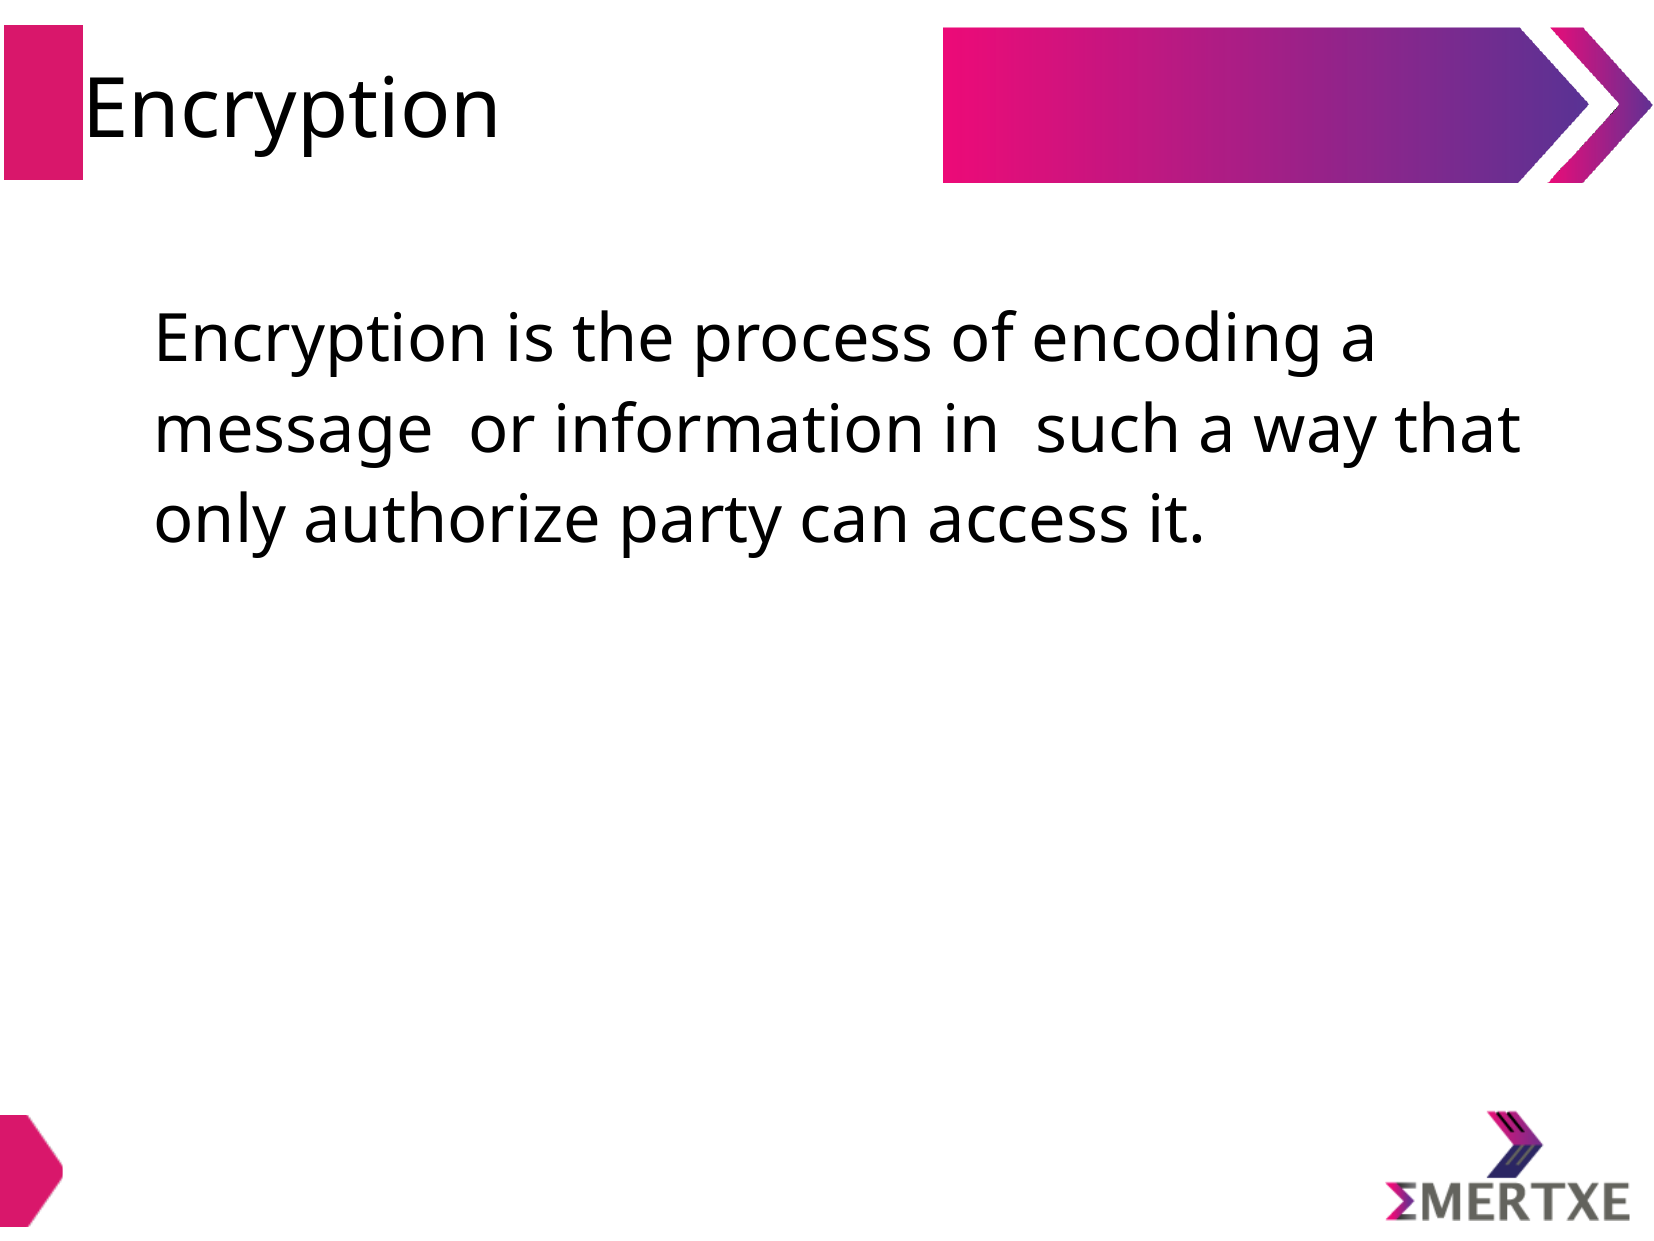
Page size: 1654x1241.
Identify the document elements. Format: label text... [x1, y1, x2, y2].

picture [1385, 1107, 1631, 1221]
picture [1571, 27, 1653, 183]
list Encryption is the process of encoding a message or information in such a way that only authorize party can access it. [82, 290, 1571, 1010]
title Encryption [82, 2, 1571, 210]
